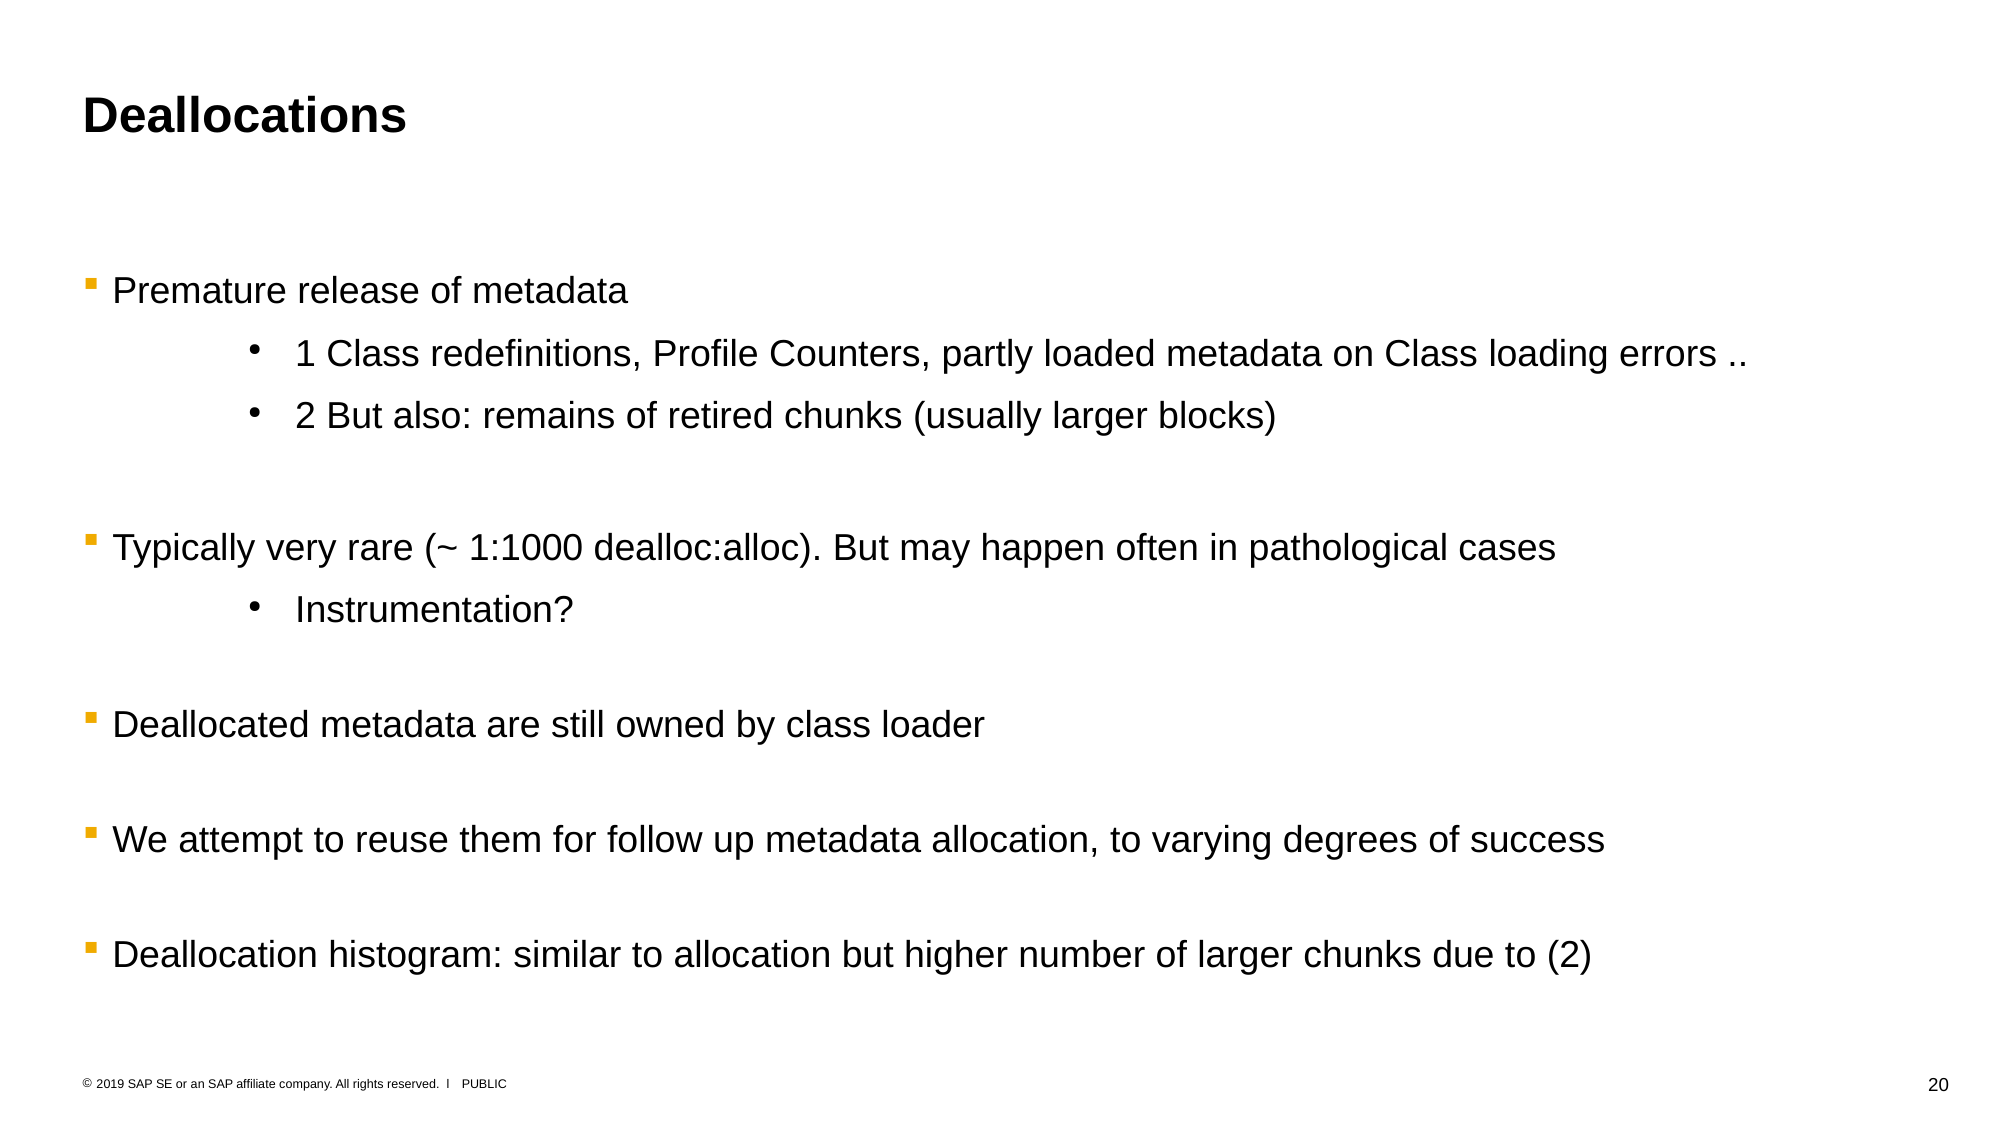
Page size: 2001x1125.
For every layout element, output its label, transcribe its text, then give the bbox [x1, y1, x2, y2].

list Premature release of metadata 1 Class redefinitions, Profile Counters, partly loaded metadata on Class loading errors .. 2 But also: remains of retired chunks (usually larger blocks) Typically very rare (~ 1:1000 dealloc:alloc). But may happen often in pathological cases Instrumentation? Deallocated metadata are still owned by class loader We attempt to reuse them for follow up metadata allocation, to varying degrees of success Deallocation histogram: similar to allocation but higher number of larger chunks due to (2) [82, 265, 1918, 1040]
title Deallocations [82, 82, 1918, 144]
